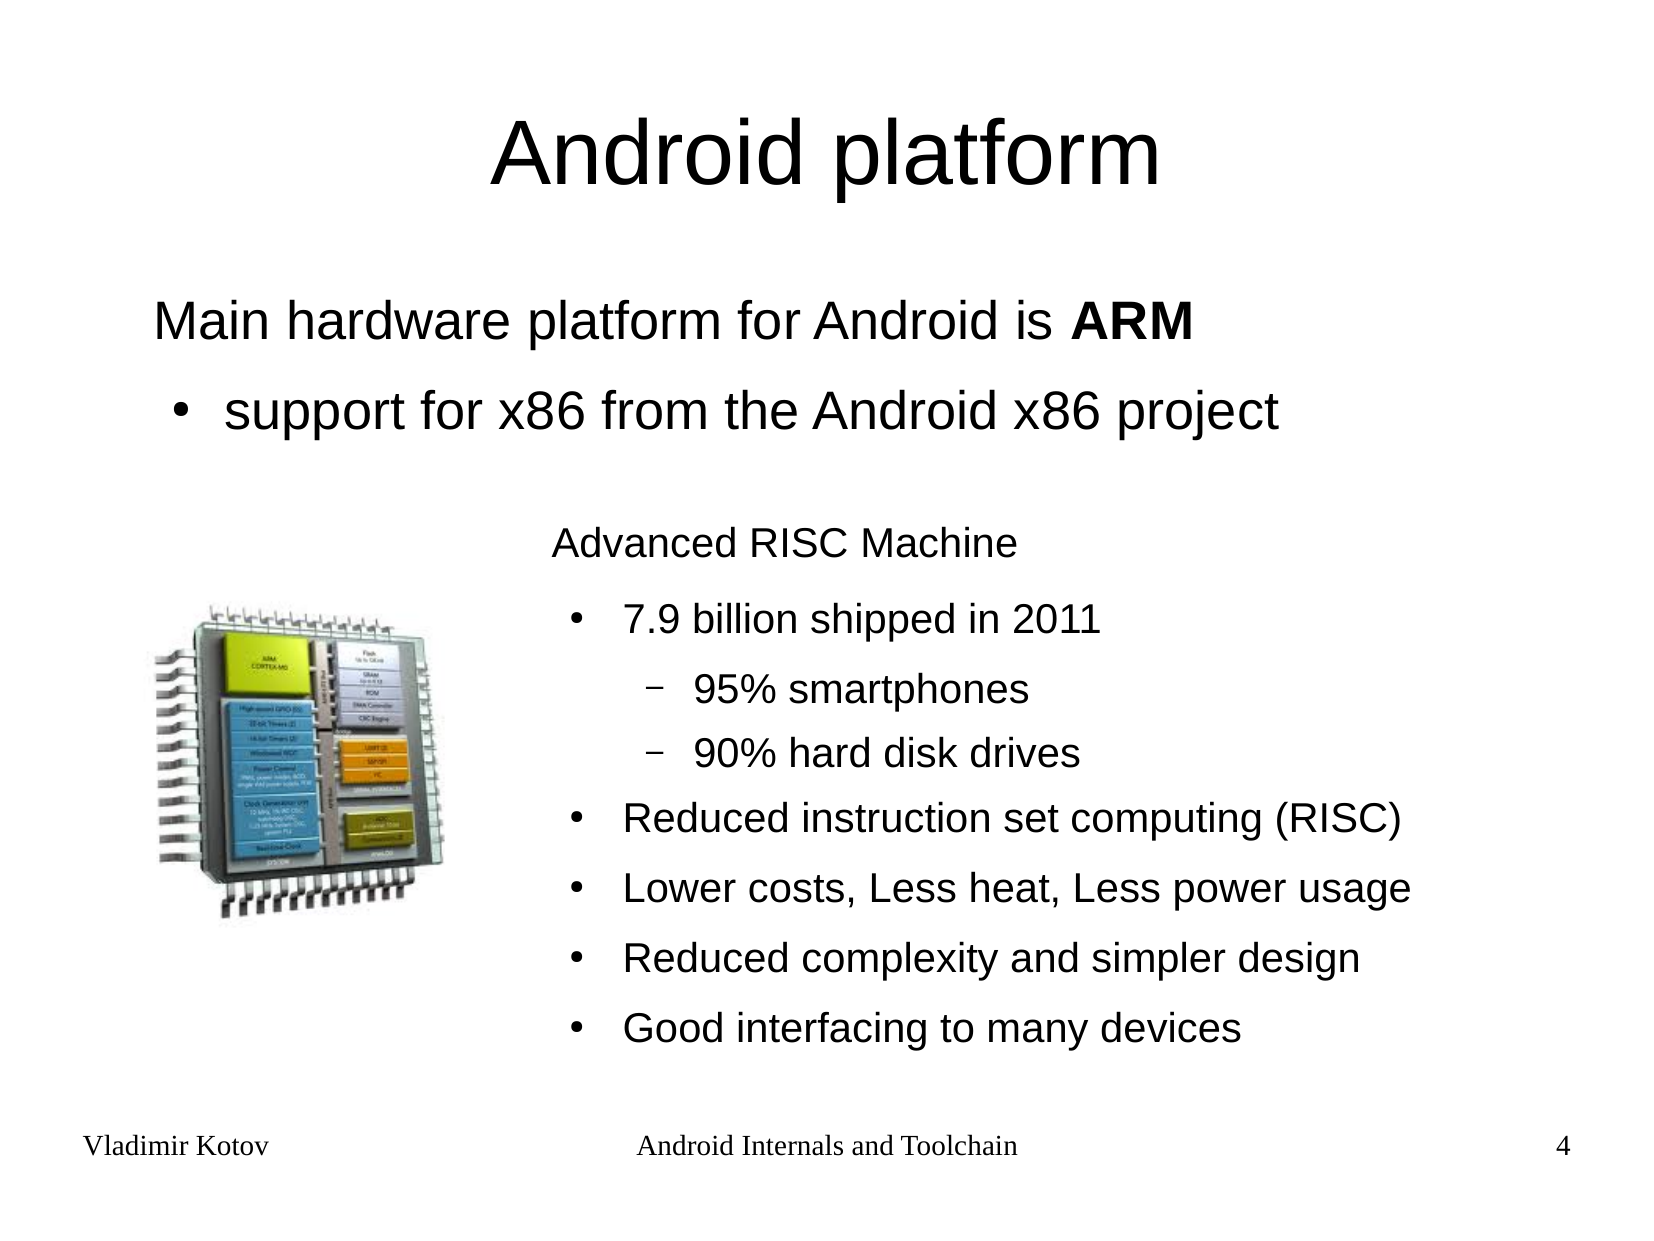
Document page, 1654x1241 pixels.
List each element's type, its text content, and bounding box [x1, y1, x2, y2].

list Main hardware platform for Android is ARM support for x86 from the Android x86 project [82, 290, 1571, 469]
picture [119, 589, 480, 931]
title Android platform [82, 49, 1571, 257]
list Advanced RISC Machine 7.9 billion shipped in 2011 95% smartphones 90% hard disk drives Reduced instruction set computing (RISC) Lower costs, Less heat, Less power usage Reduced complexity and simpler design Good interfacing to many devices [480, 519, 1553, 1092]
